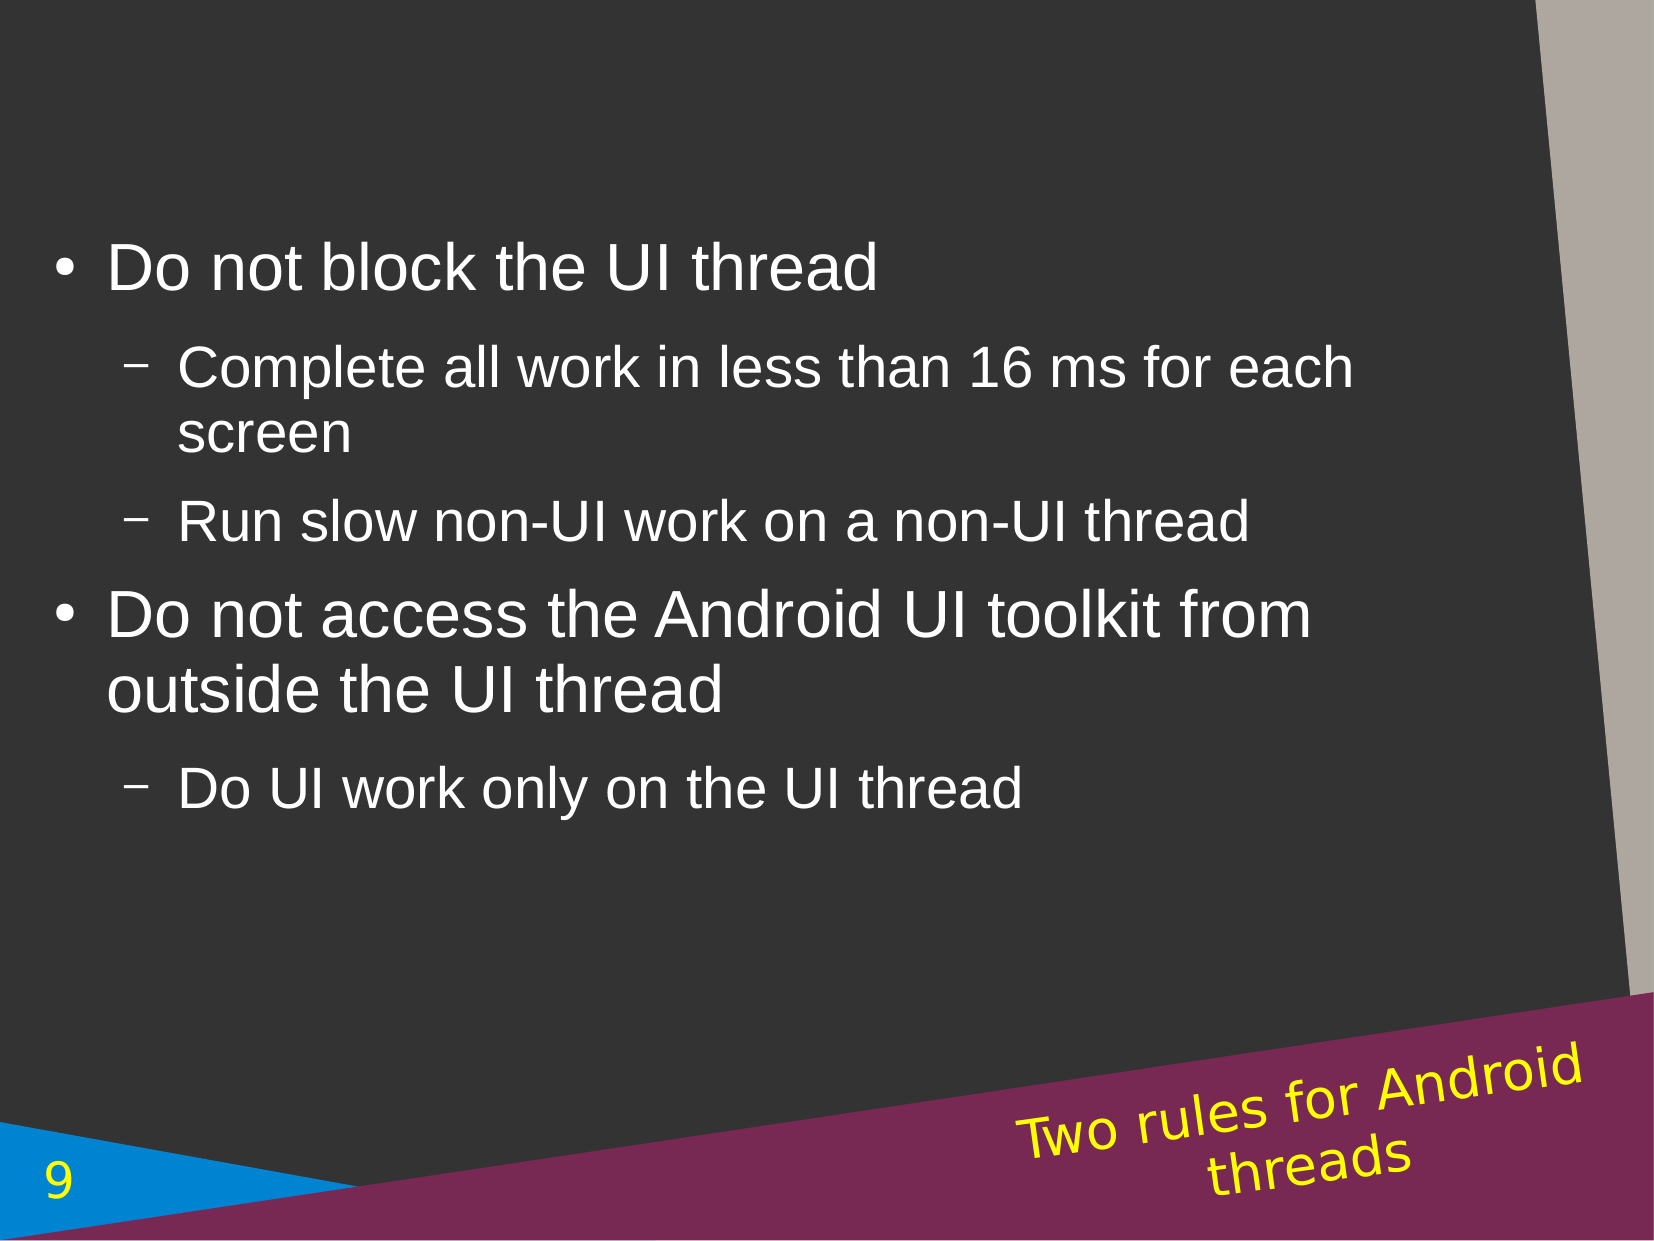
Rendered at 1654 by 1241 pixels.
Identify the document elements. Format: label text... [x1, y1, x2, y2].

list Do not block the UI thread Complete all work in less than 16 ms for each screen Run slow non-UI work on a non-UI thread Do not access the Android UI toolkit from outside the UI thread Do UI work only on the UI thread [35, 59, 1524, 993]
title Two rules for Android threads [956, 995, 1654, 1241]
